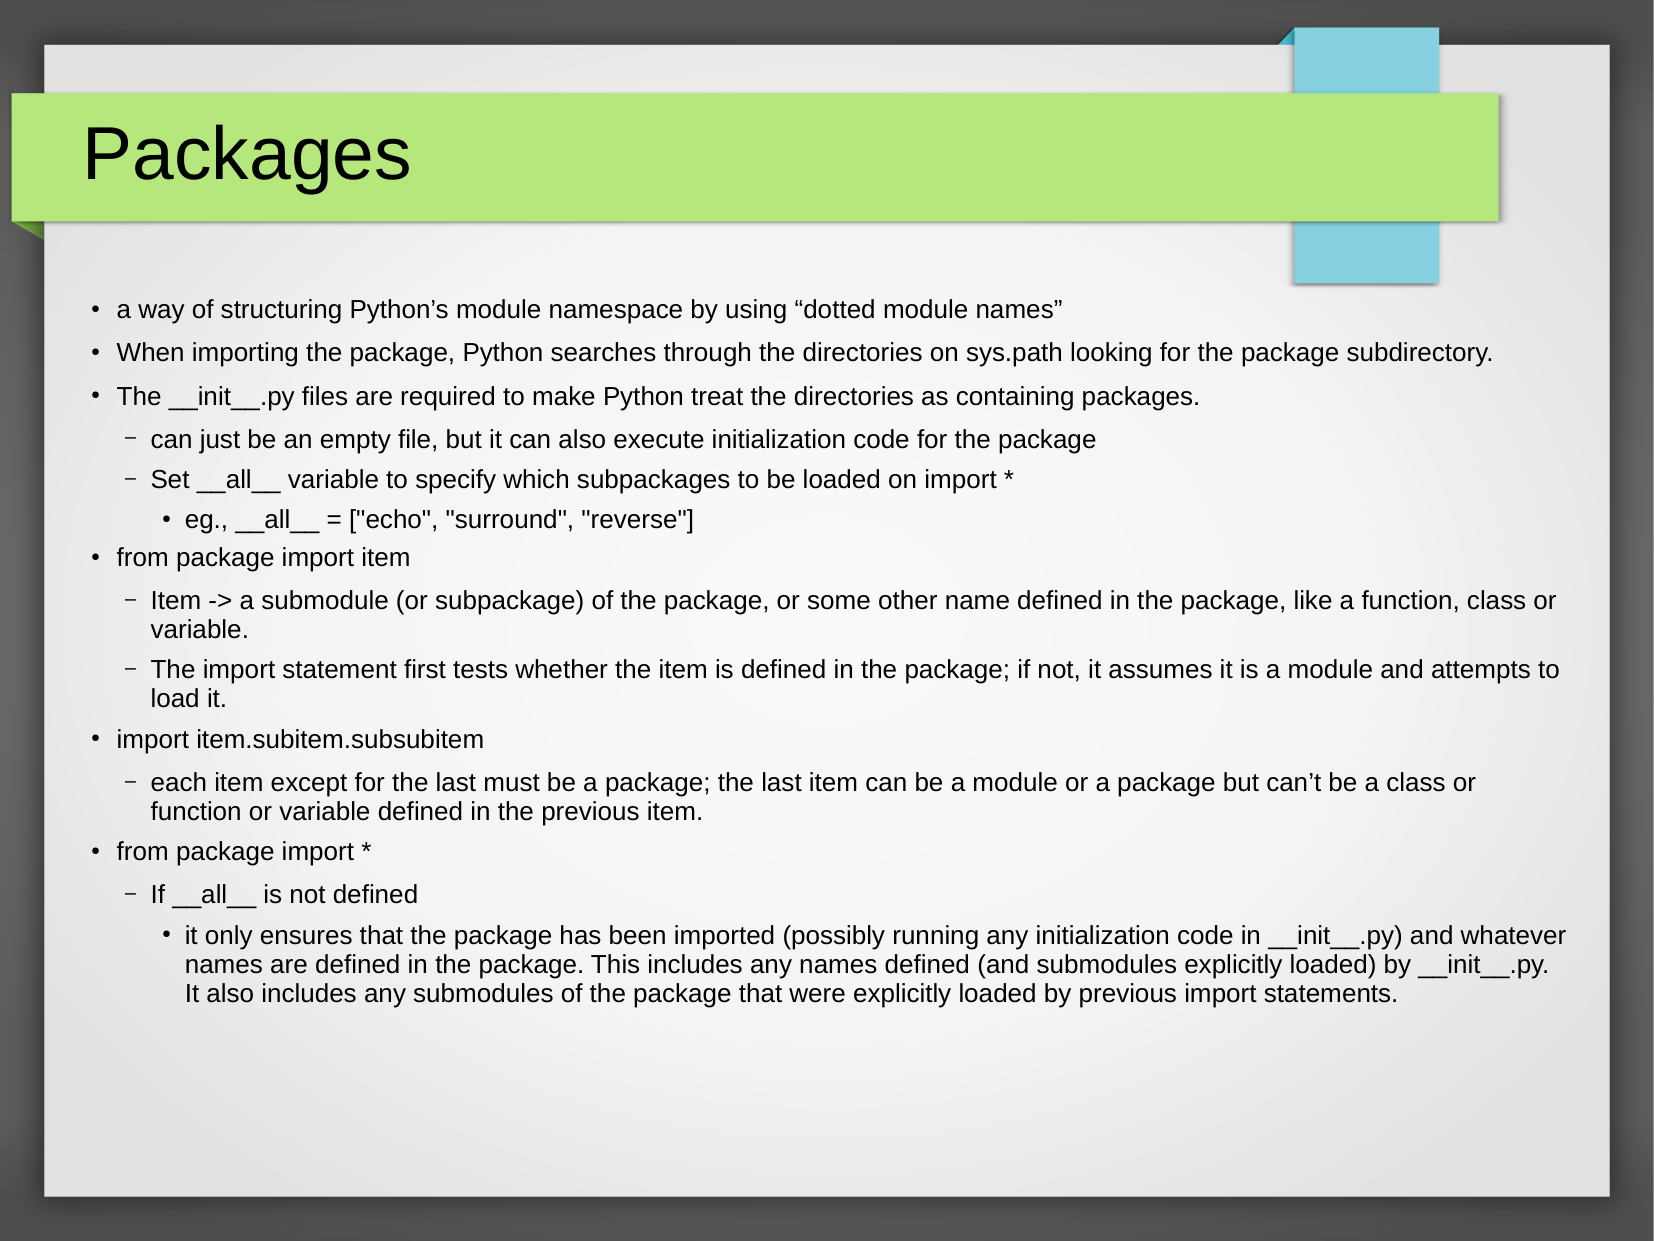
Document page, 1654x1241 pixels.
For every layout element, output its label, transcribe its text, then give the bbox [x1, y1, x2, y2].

picture [0, 0, 1654, 1241]
title Packages [82, 94, 1264, 213]
list a way of structuring Python’s module namespace by using “dotted module names” When importing the package, Python searches through the directories on sys.path looking for the package subdirectory. The __init__.py files are required to make Python treat the directories as containing packages. can just be an empty file, but it can also execute initialization code for the package Set __all__ variable to specify which subpackages to be loaded on import * eg., __all__ = ["echo", "surround", "reverse"] from package import item Item -> a submodule (or subpackage) of the package, or some other name defined in the package, like a function, class or variable. The import statement first tests whether the item is defined in the package; if not, it assumes it is a module and attempts to load it. import item.subitem.subsubitem each item except for the last must be a package; the last item can be a module or a package but can’t be a class or function or variable defined in the previous item. from package import * If __all__ is not defined it only ensures that the package has been imported (possibly running any initialization code in __init__.py) and whatever names are defined in the package. This includes any names defined (and submodules explicitly loaded) by __init__.py. It also includes any submodules of the package that were explicitly loaded by previous import statements. [82, 295, 1571, 1015]
